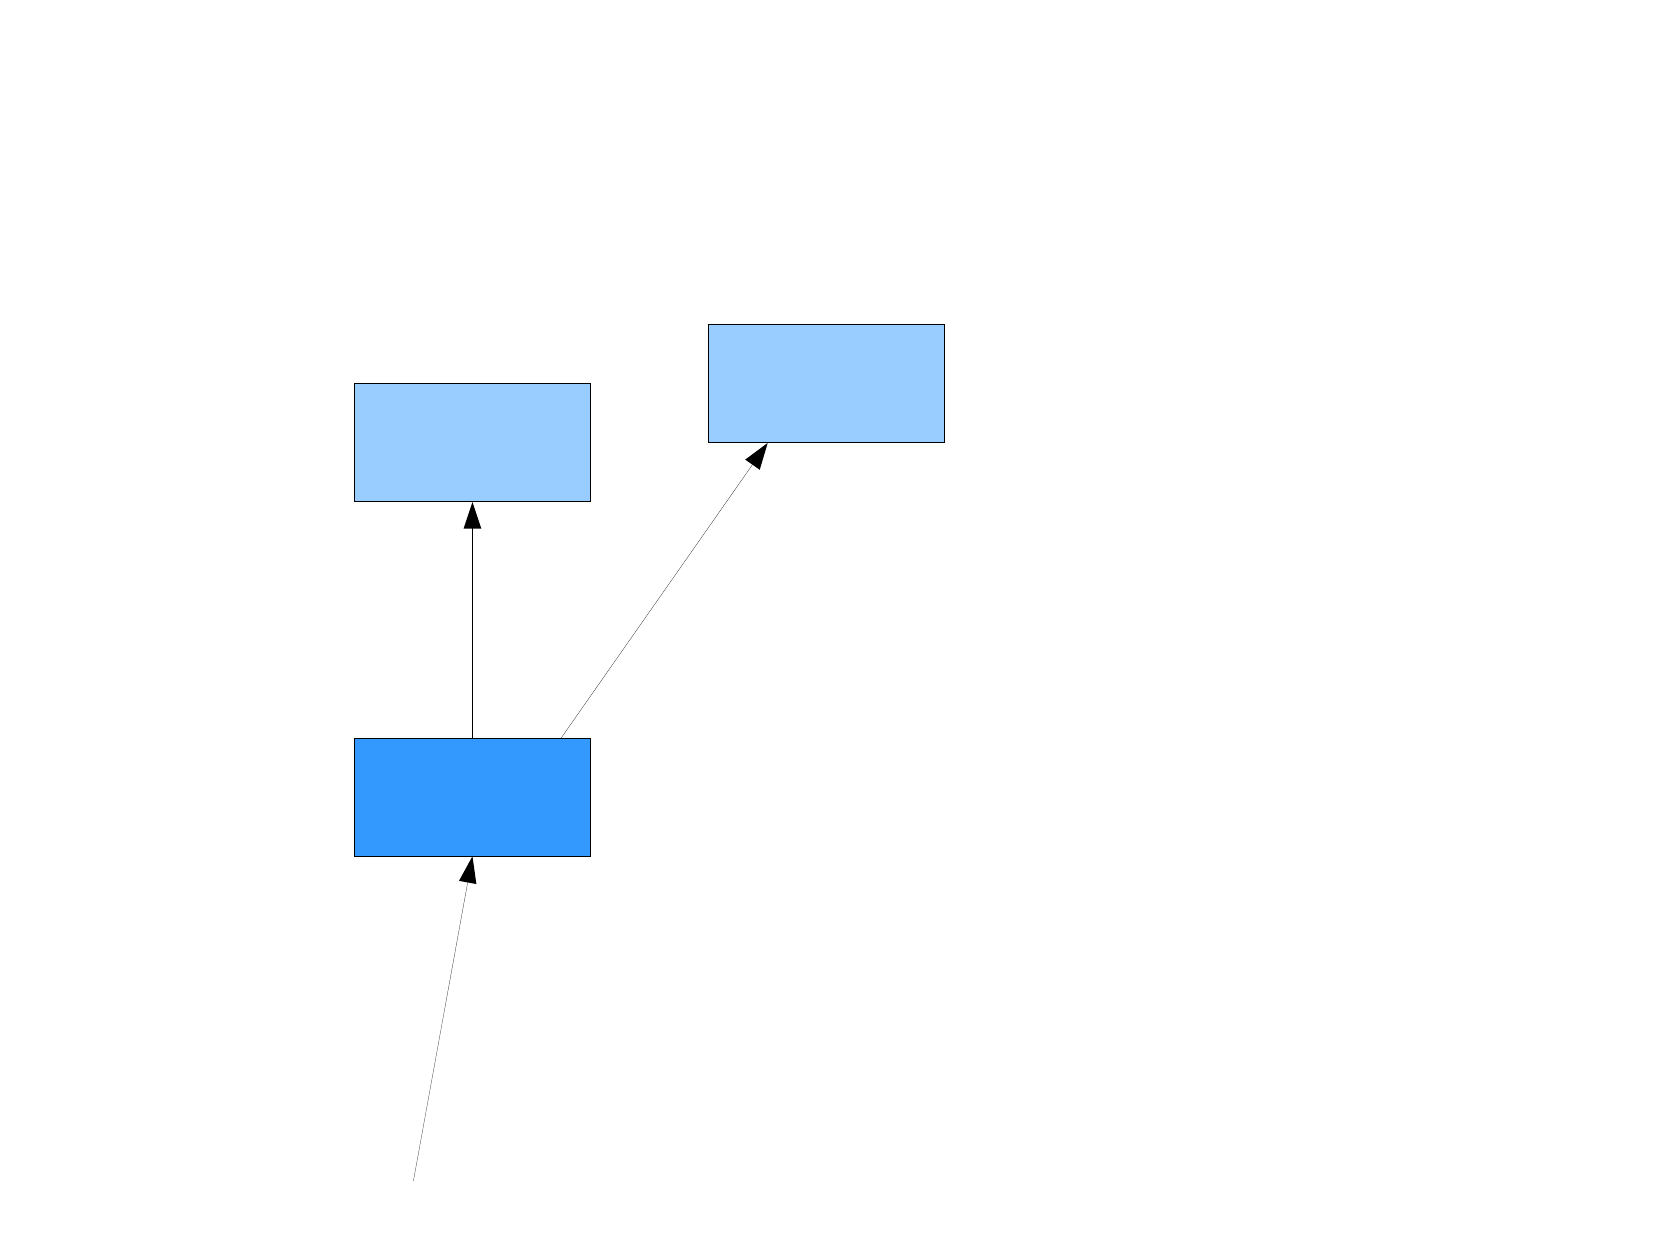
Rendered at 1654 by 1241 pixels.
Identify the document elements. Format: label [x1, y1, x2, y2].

text_box [708, 324, 945, 443]
text_box [354, 738, 591, 857]
text_box [354, 383, 591, 502]
